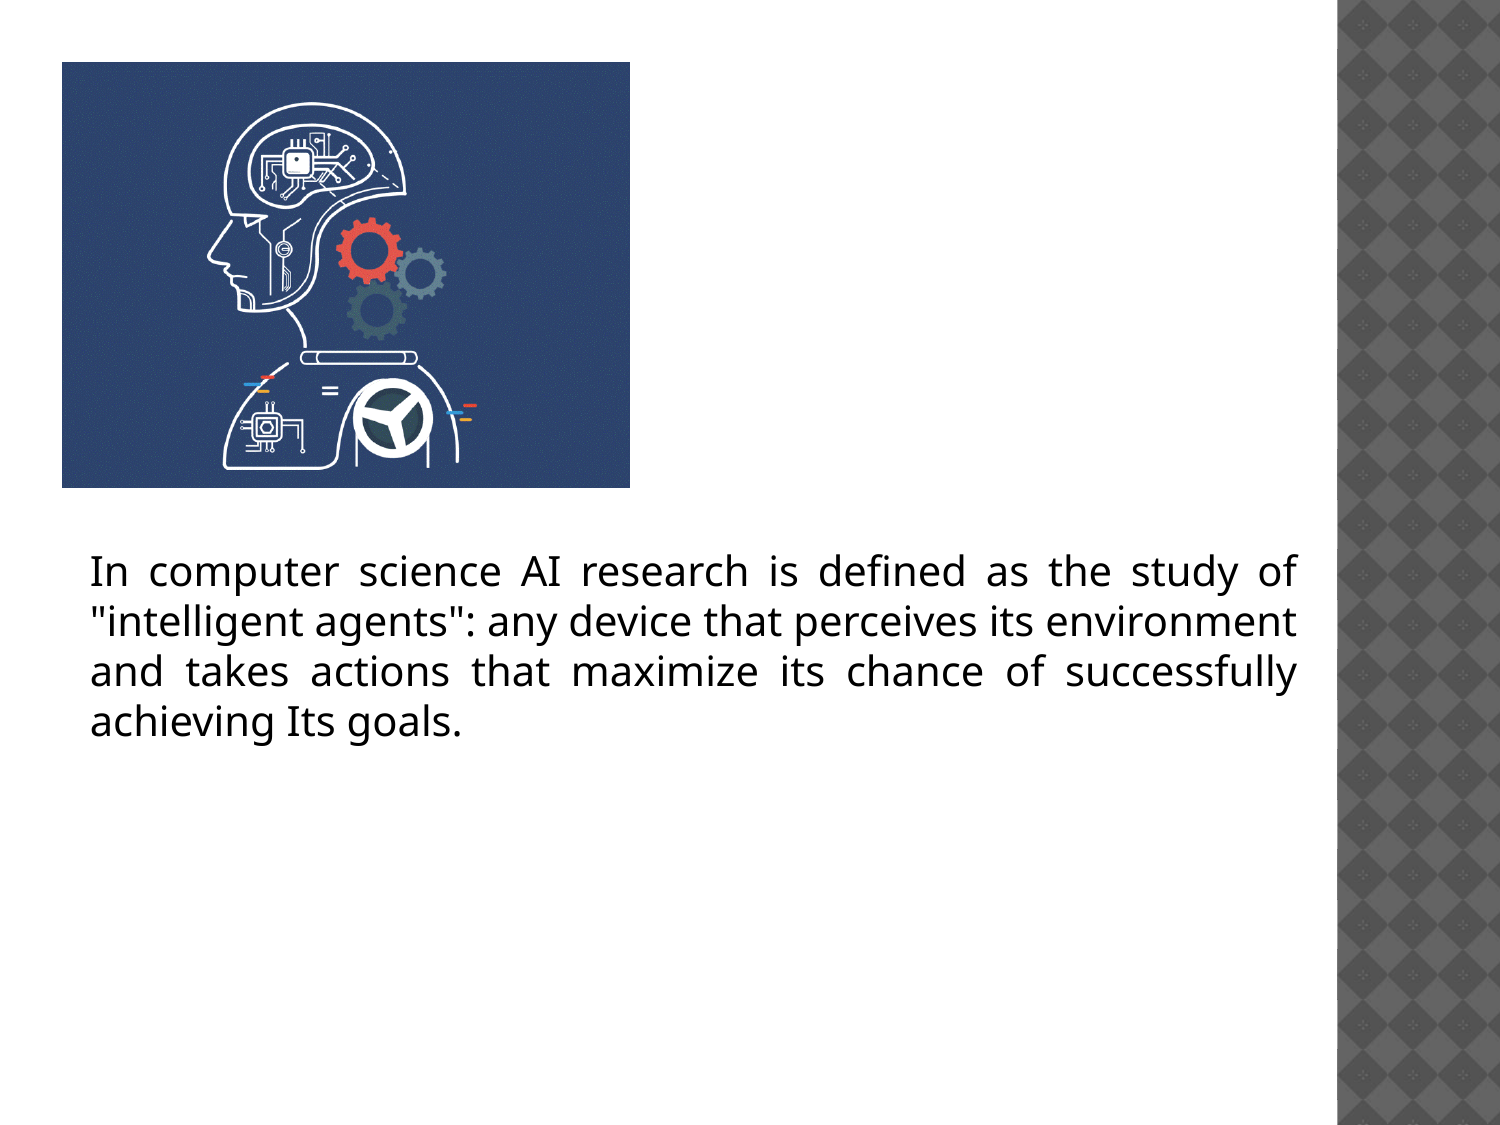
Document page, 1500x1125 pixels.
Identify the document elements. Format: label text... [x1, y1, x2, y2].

picture [62, 62, 630, 488]
text_box In computer science AI research is defined as the study of "intelligent agents": any device that perceives its environment and takes actions that maximize its chance of successfully achieving Its goals. [75, 537, 1313, 798]
picture [1337, 0, 1500, 1125]
